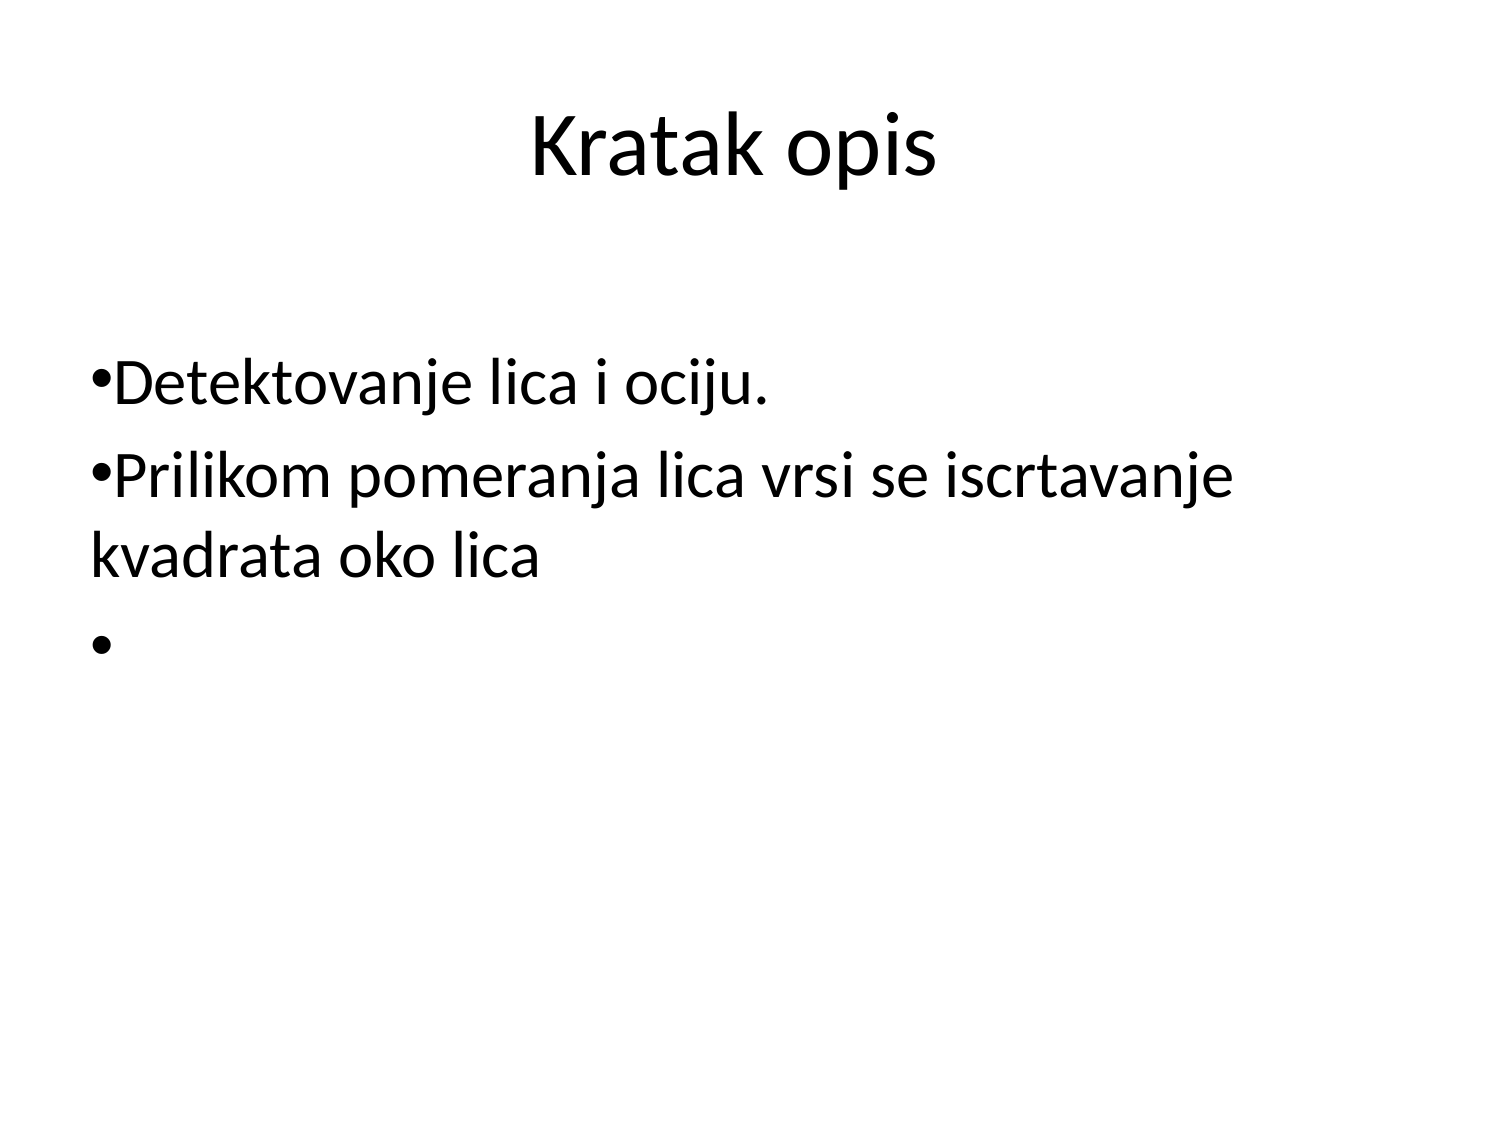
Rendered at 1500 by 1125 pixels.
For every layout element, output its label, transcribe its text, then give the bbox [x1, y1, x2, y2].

list Detektovanje lica i ociju. Prilikom pomeranja lica vrsi se iscrtavanje kvadrata oko lica [75, 329, 1425, 1073]
title Kratak opis [60, 45, 1410, 233]
